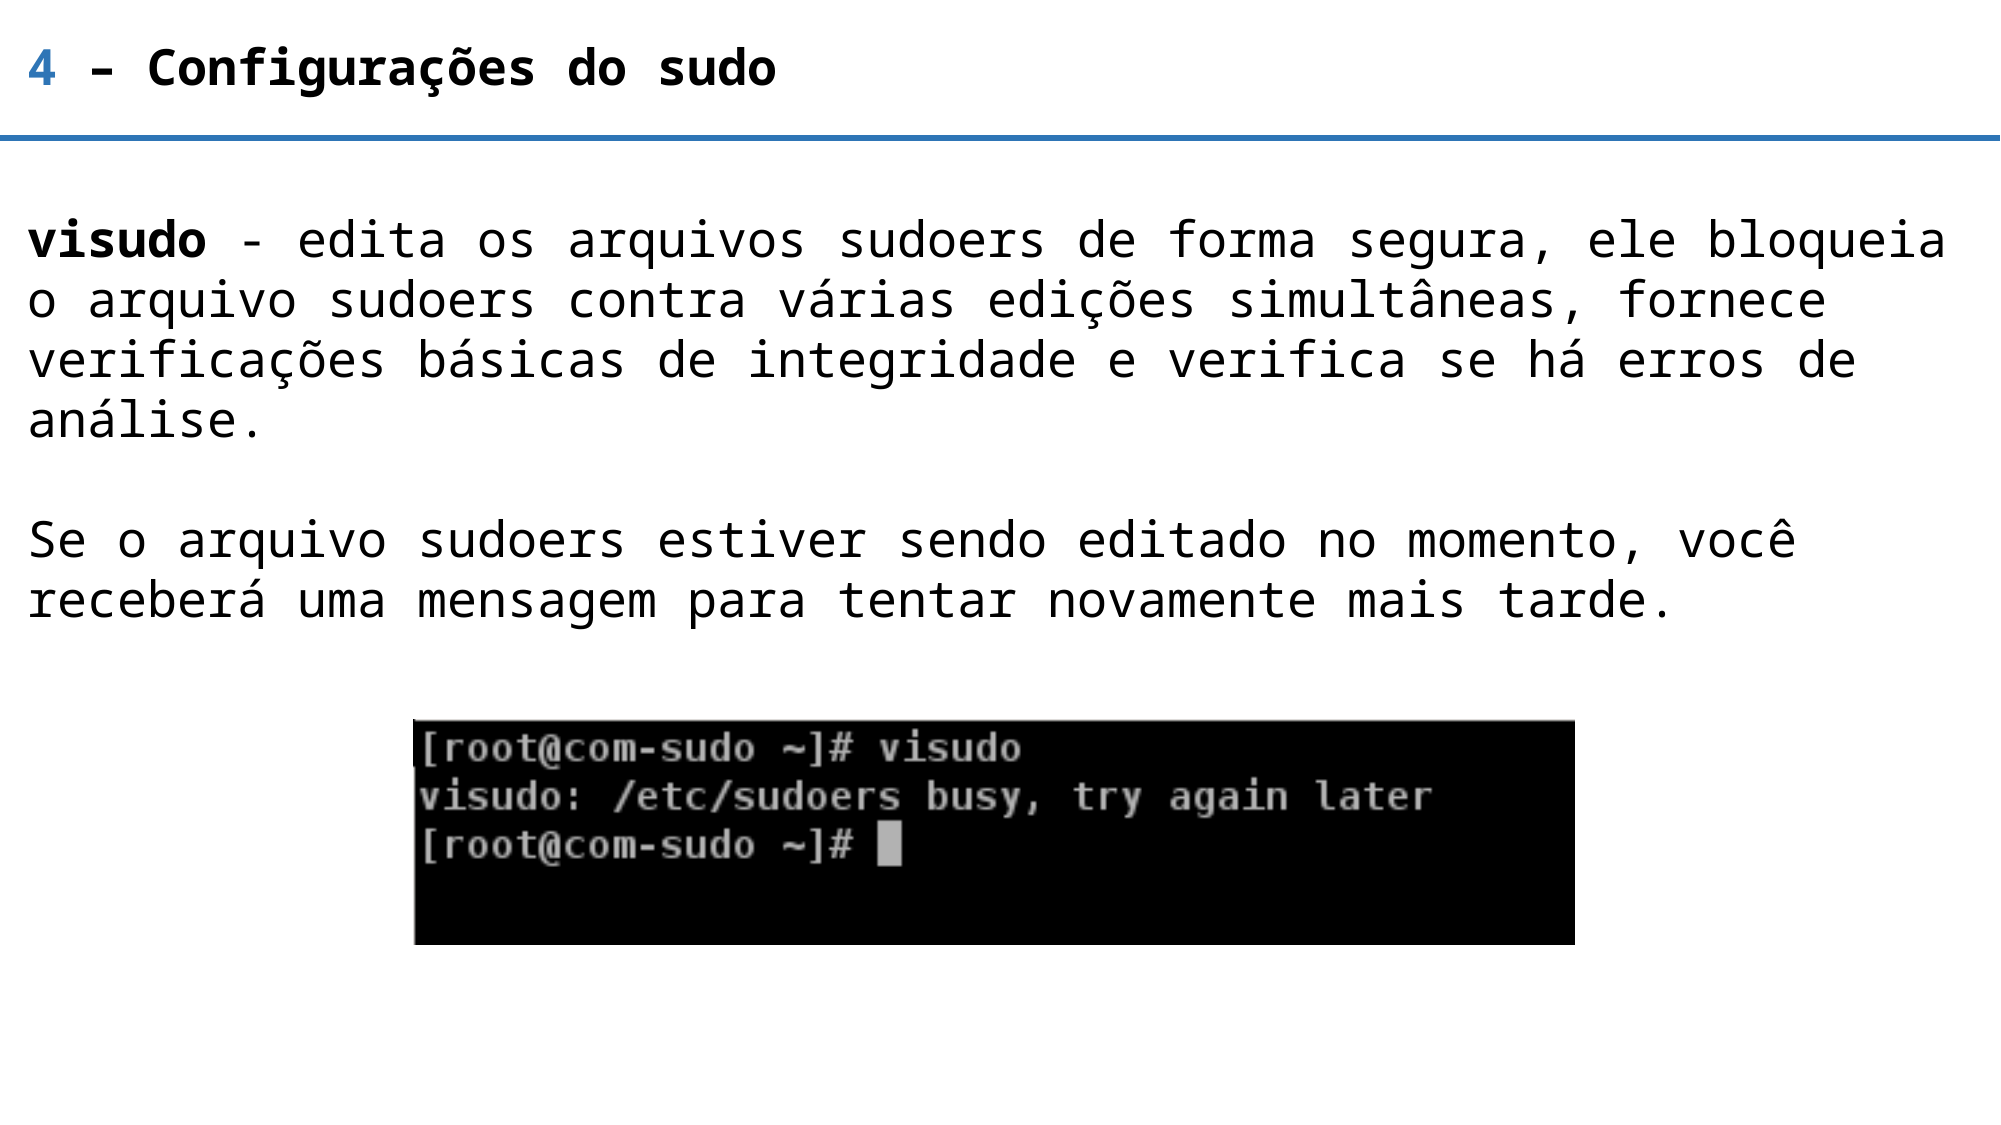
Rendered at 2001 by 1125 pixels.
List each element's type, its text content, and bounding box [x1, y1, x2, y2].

picture [413, 719, 1575, 945]
title visudo - edita os arquivos sudoers de forma segura, ele bloqueia o arquivo sudoers contra várias edições simultâneas, fornece verificações básicas de integridade e verifica se há erros de análise. Se o arquivo sudoers estiver sendo editado no momento, você receberá uma mensagem para tentar novamente mais tarde. [12, 200, 1986, 1109]
text_box 4 – Configurações do sudo [12, 14, 1513, 125]
